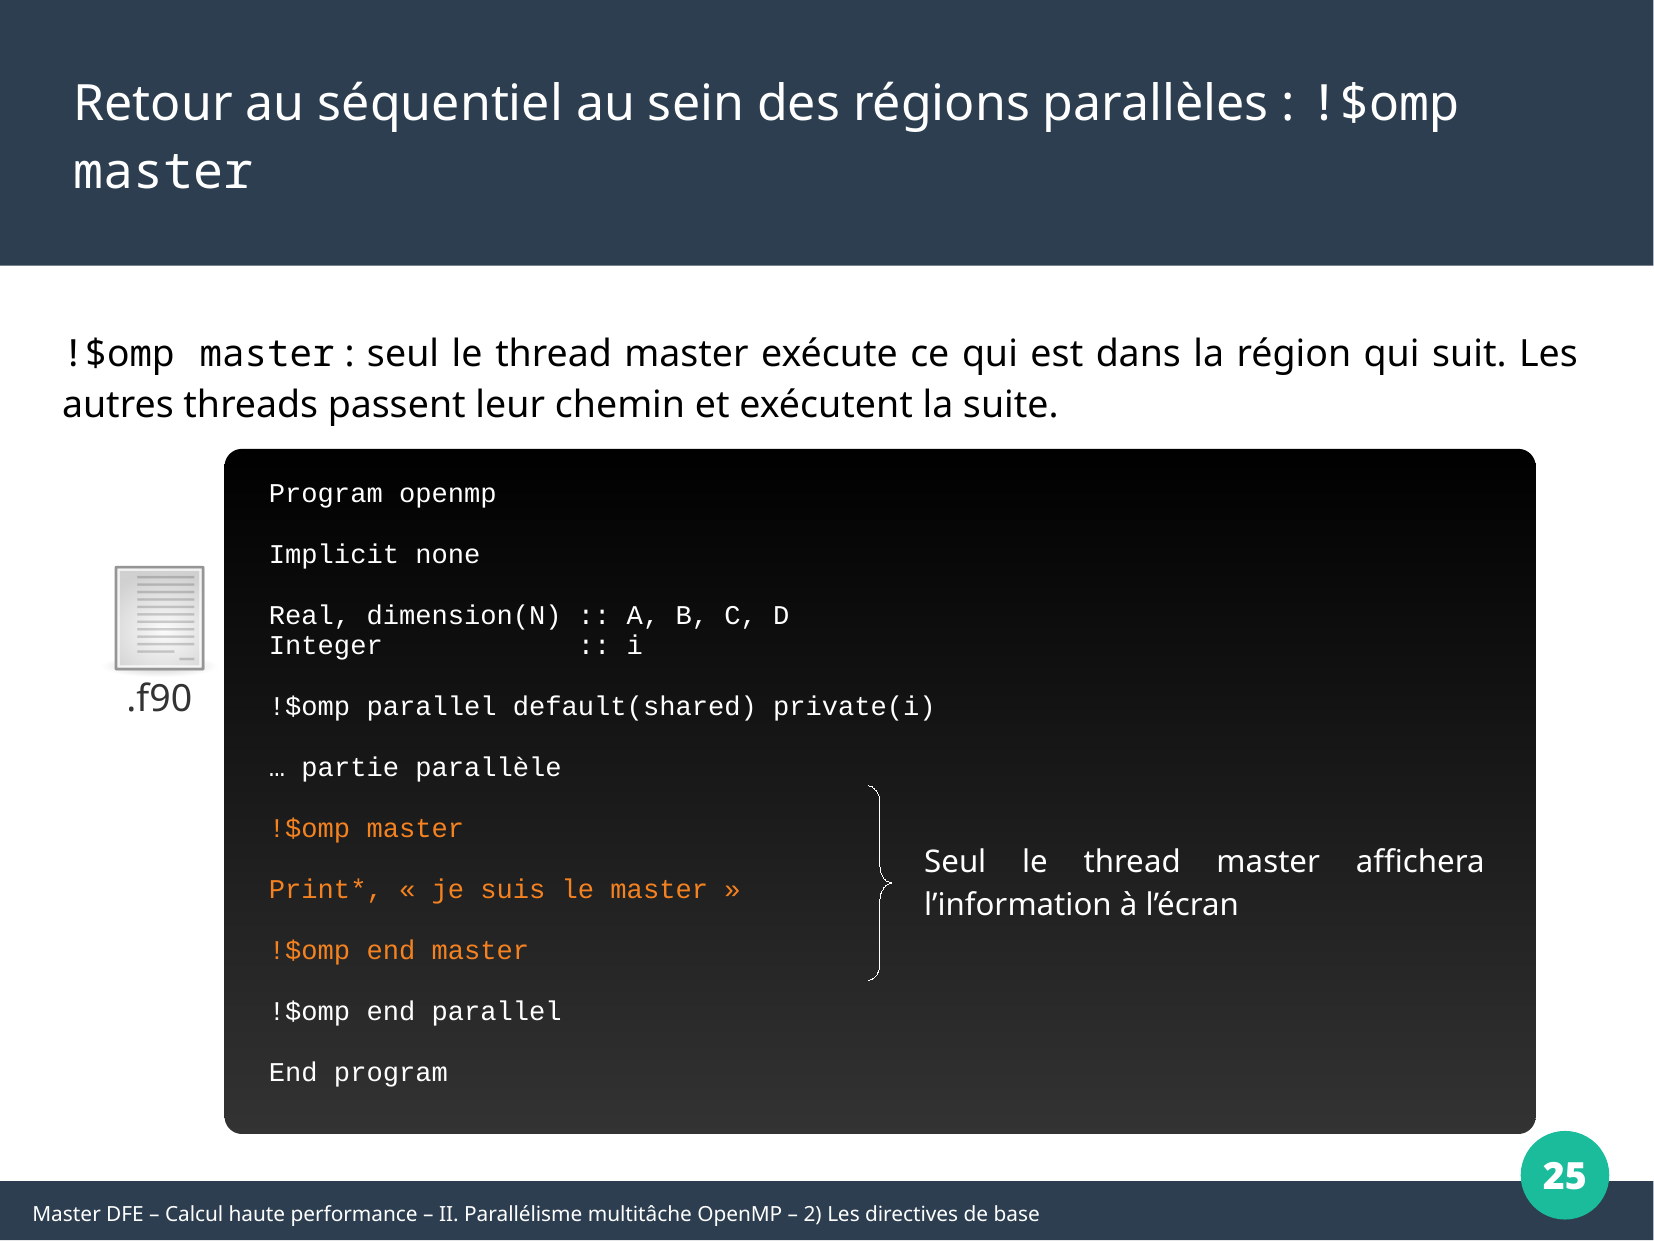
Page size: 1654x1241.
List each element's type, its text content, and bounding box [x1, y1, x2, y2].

text_box Master DFE – Calcul haute performance – II. Parallélisme multitâche OpenMP – 2) Les directives de base [17, 1191, 1436, 1235]
text_box .f90 [82, 663, 237, 730]
text_box Program openmp Implicit none Real, dimension(N) :: A, B, C, D Integer :: i !$omp parallel default(shared) private(i) … partie parallèle !$omp master Print*, « je suis le master » !$omp end master !$omp end parallel End program [254, 472, 1524, 1127]
text_box [224, 448, 1536, 1134]
text_box !$omp master : seul le thread master exécute ce qui est dans la région qui suit. Les autres threads passent leur chemin et exécutent la suite. [47, 318, 1595, 537]
text_box Seul le thread master affichera l’information à l’écran [909, 832, 1501, 974]
picture [100, 561, 219, 663]
text_box Retour au séquentiel au sein des régions parallèles : !$omp master [59, 59, 1619, 277]
